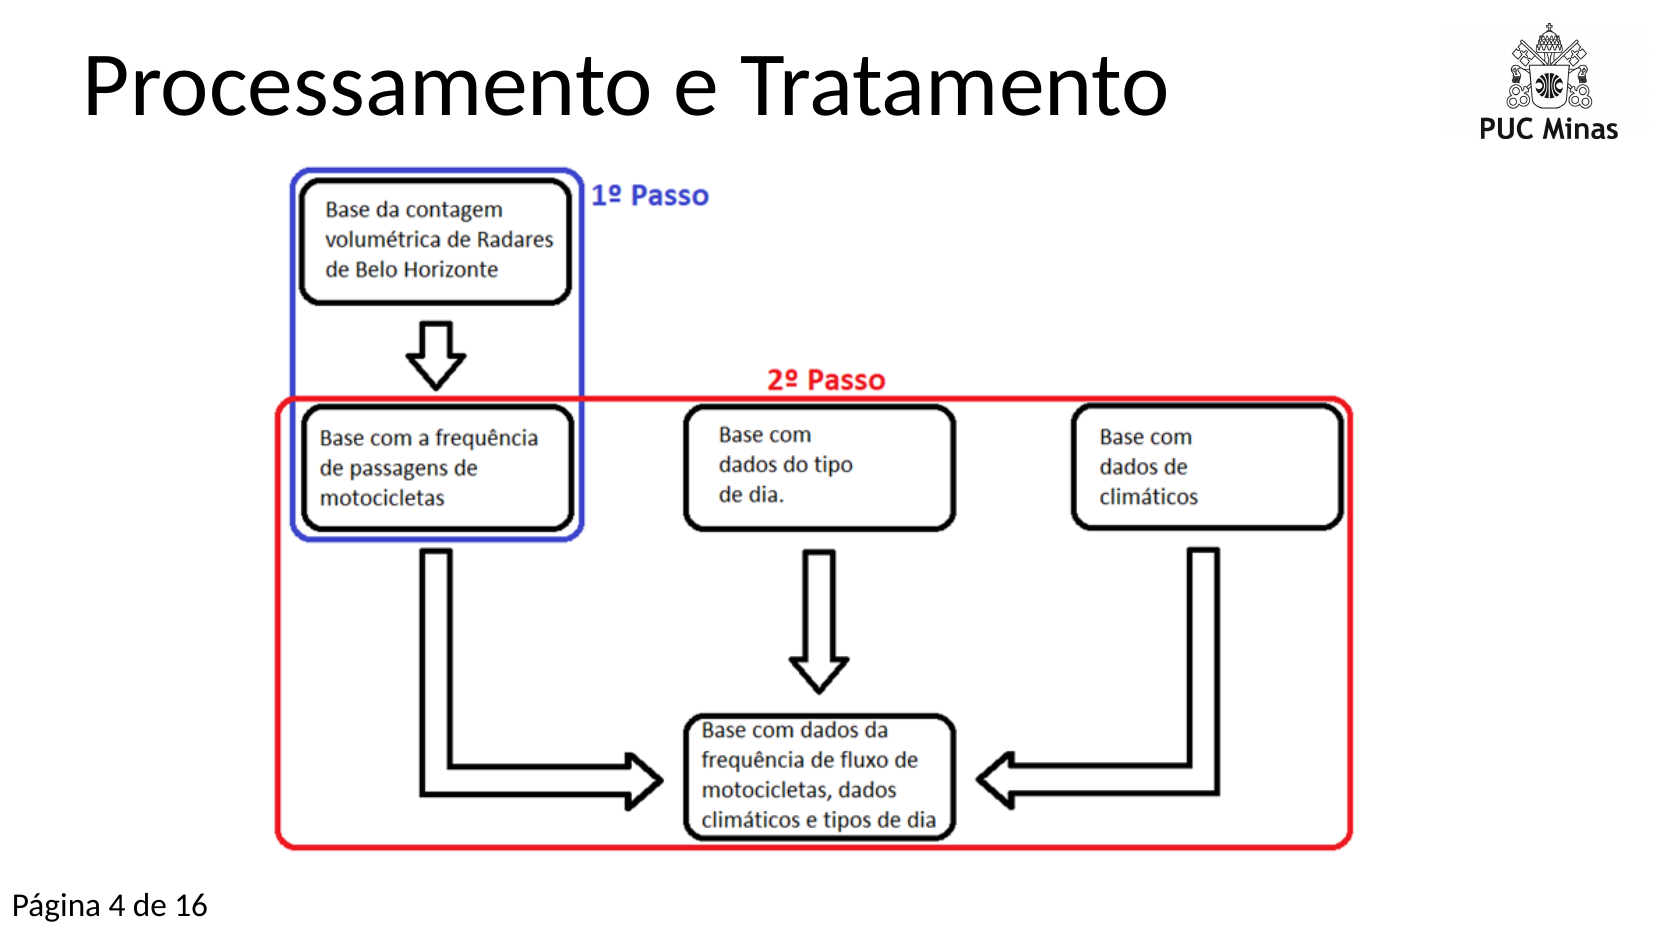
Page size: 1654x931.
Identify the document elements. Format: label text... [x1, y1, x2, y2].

title Processamento e Tratamento [82, 37, 1571, 148]
text_box Página 4 de 16 [0, 891, 213, 931]
picture [265, 147, 1388, 902]
picture [1446, 23, 1654, 140]
